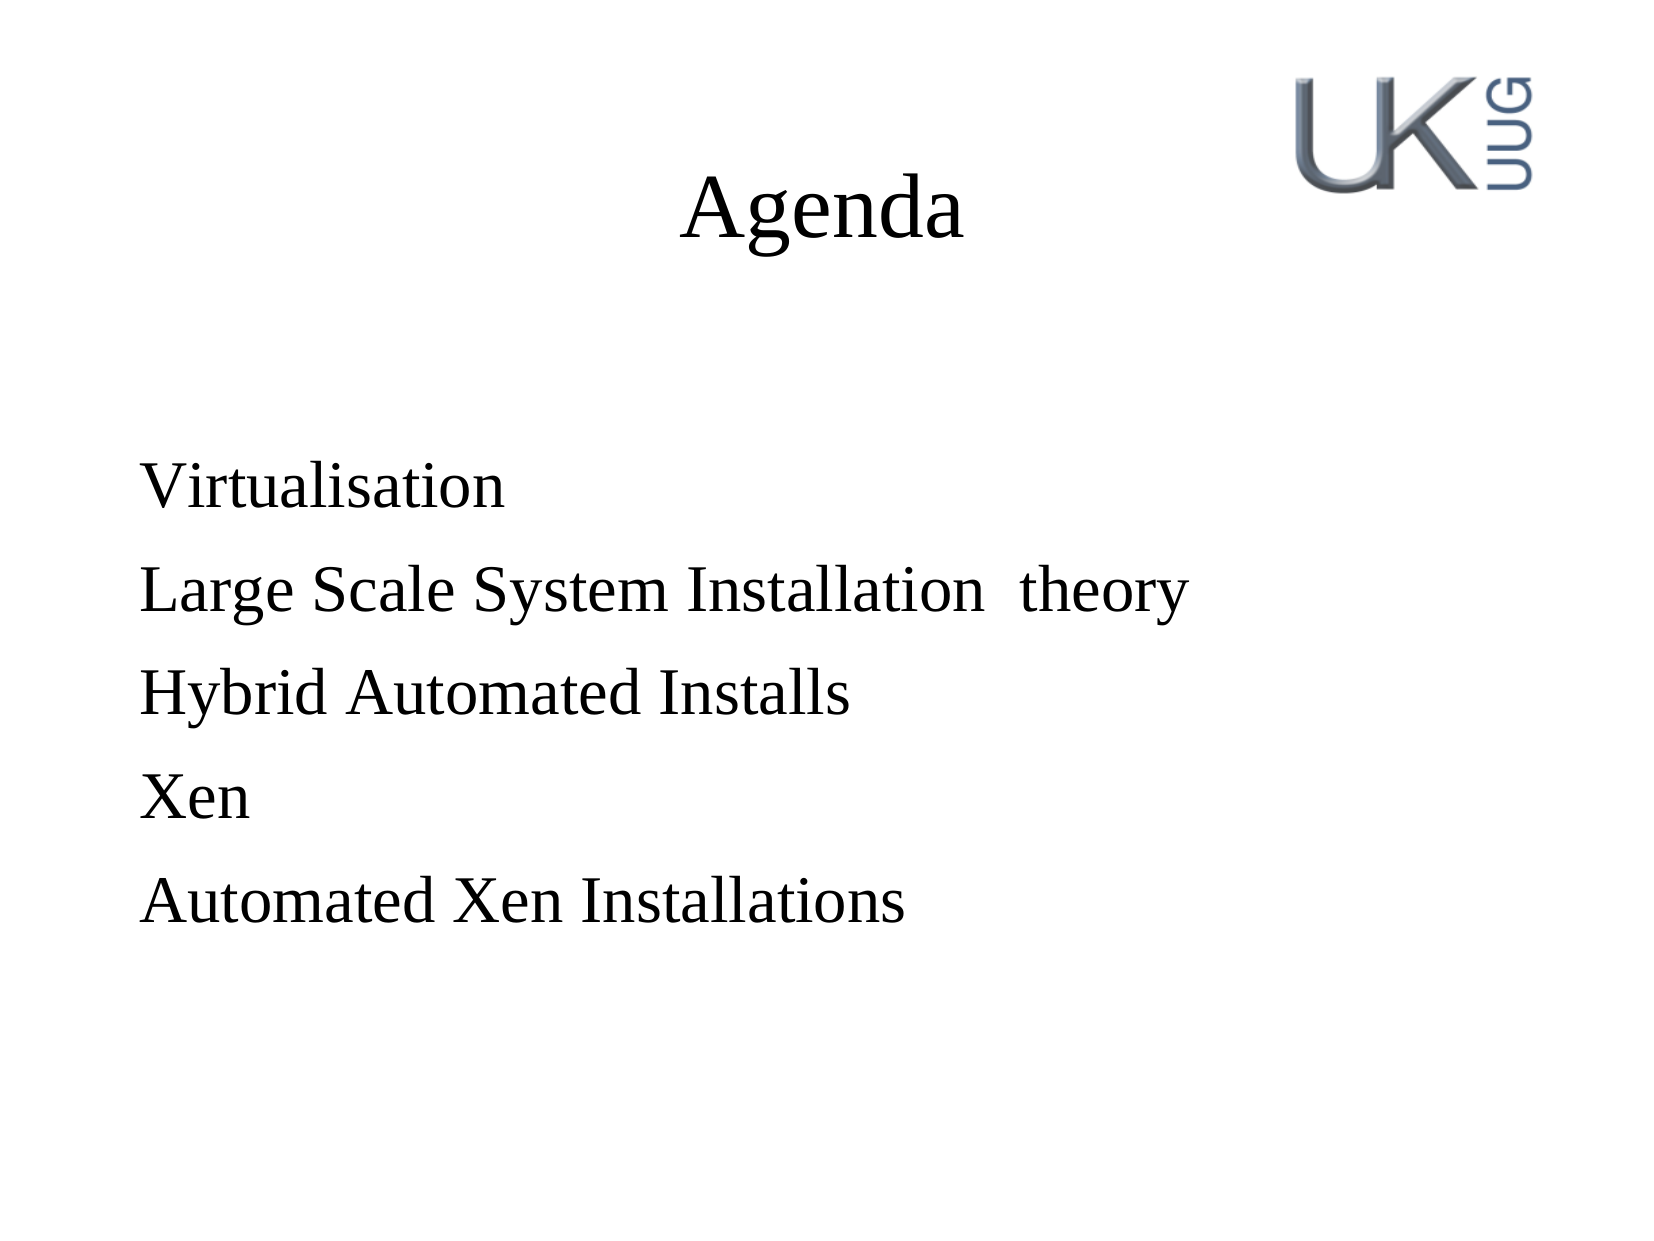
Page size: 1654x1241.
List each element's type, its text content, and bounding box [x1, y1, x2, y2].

picture [1289, 74, 1538, 196]
list Virtualisation Large Scale System Installation theory Hybrid Automated Installs Xen Automated Xen Installations [121, 344, 1534, 1127]
title Agenda [121, 102, 1534, 311]
